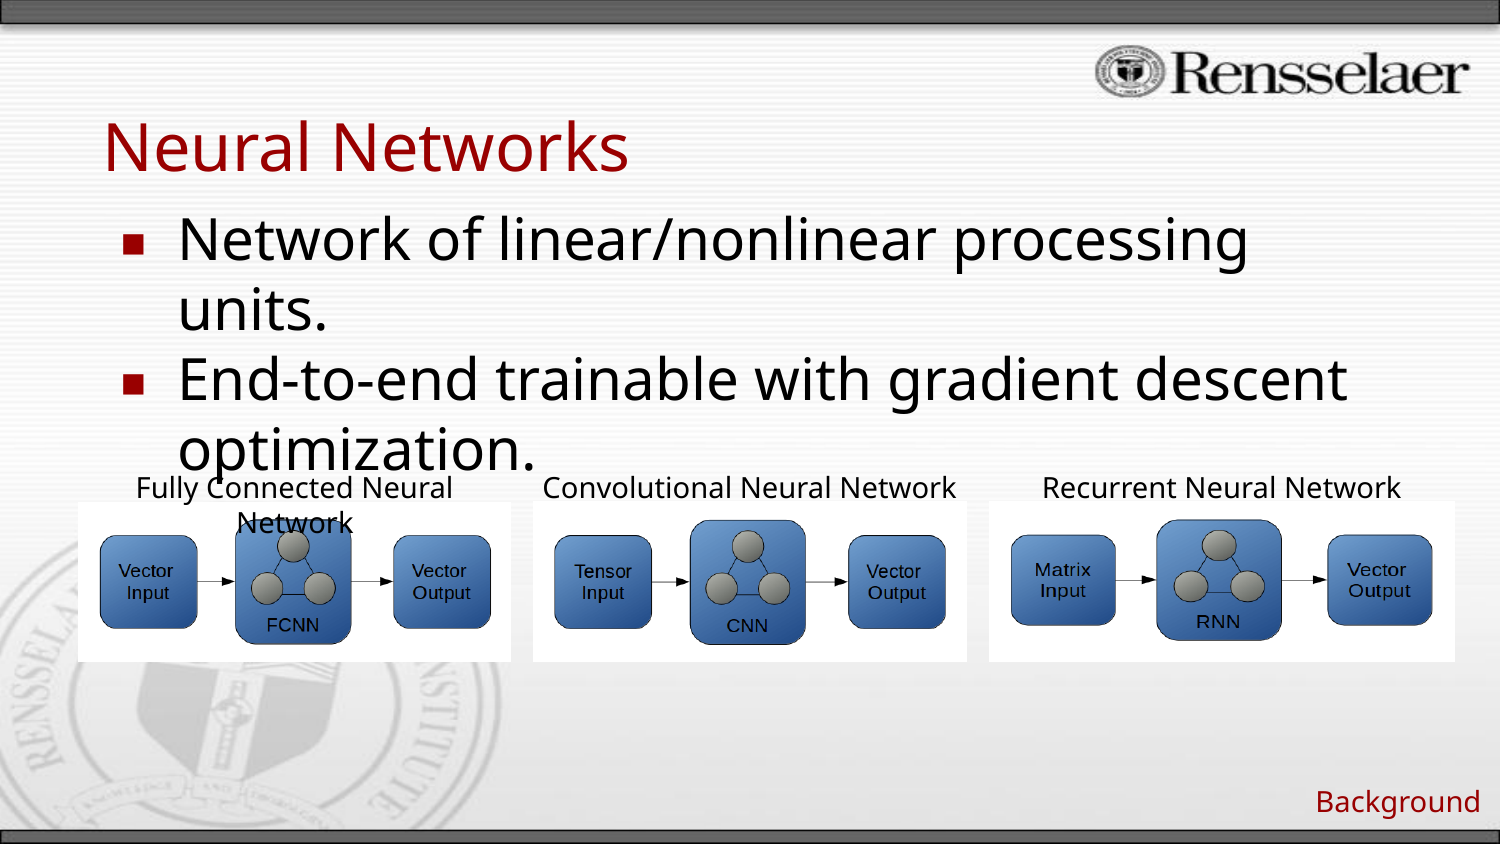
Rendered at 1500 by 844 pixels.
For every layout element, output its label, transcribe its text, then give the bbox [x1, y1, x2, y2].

text_box Convolutional Neural Network [524, 454, 976, 502]
text_box Background [1296, 768, 1500, 816]
picture [533, 502, 967, 662]
text_box Recurrent Neural Network [996, 454, 1448, 502]
picture [0, 0, 1500, 844]
text_box Fully Connected Neural Network [69, 454, 520, 502]
title Neural Networks [87, 102, 1413, 188]
list Network of linear/nonlinear processing units. End-to-end trainable with gradient descent optimization. [87, 187, 1369, 769]
